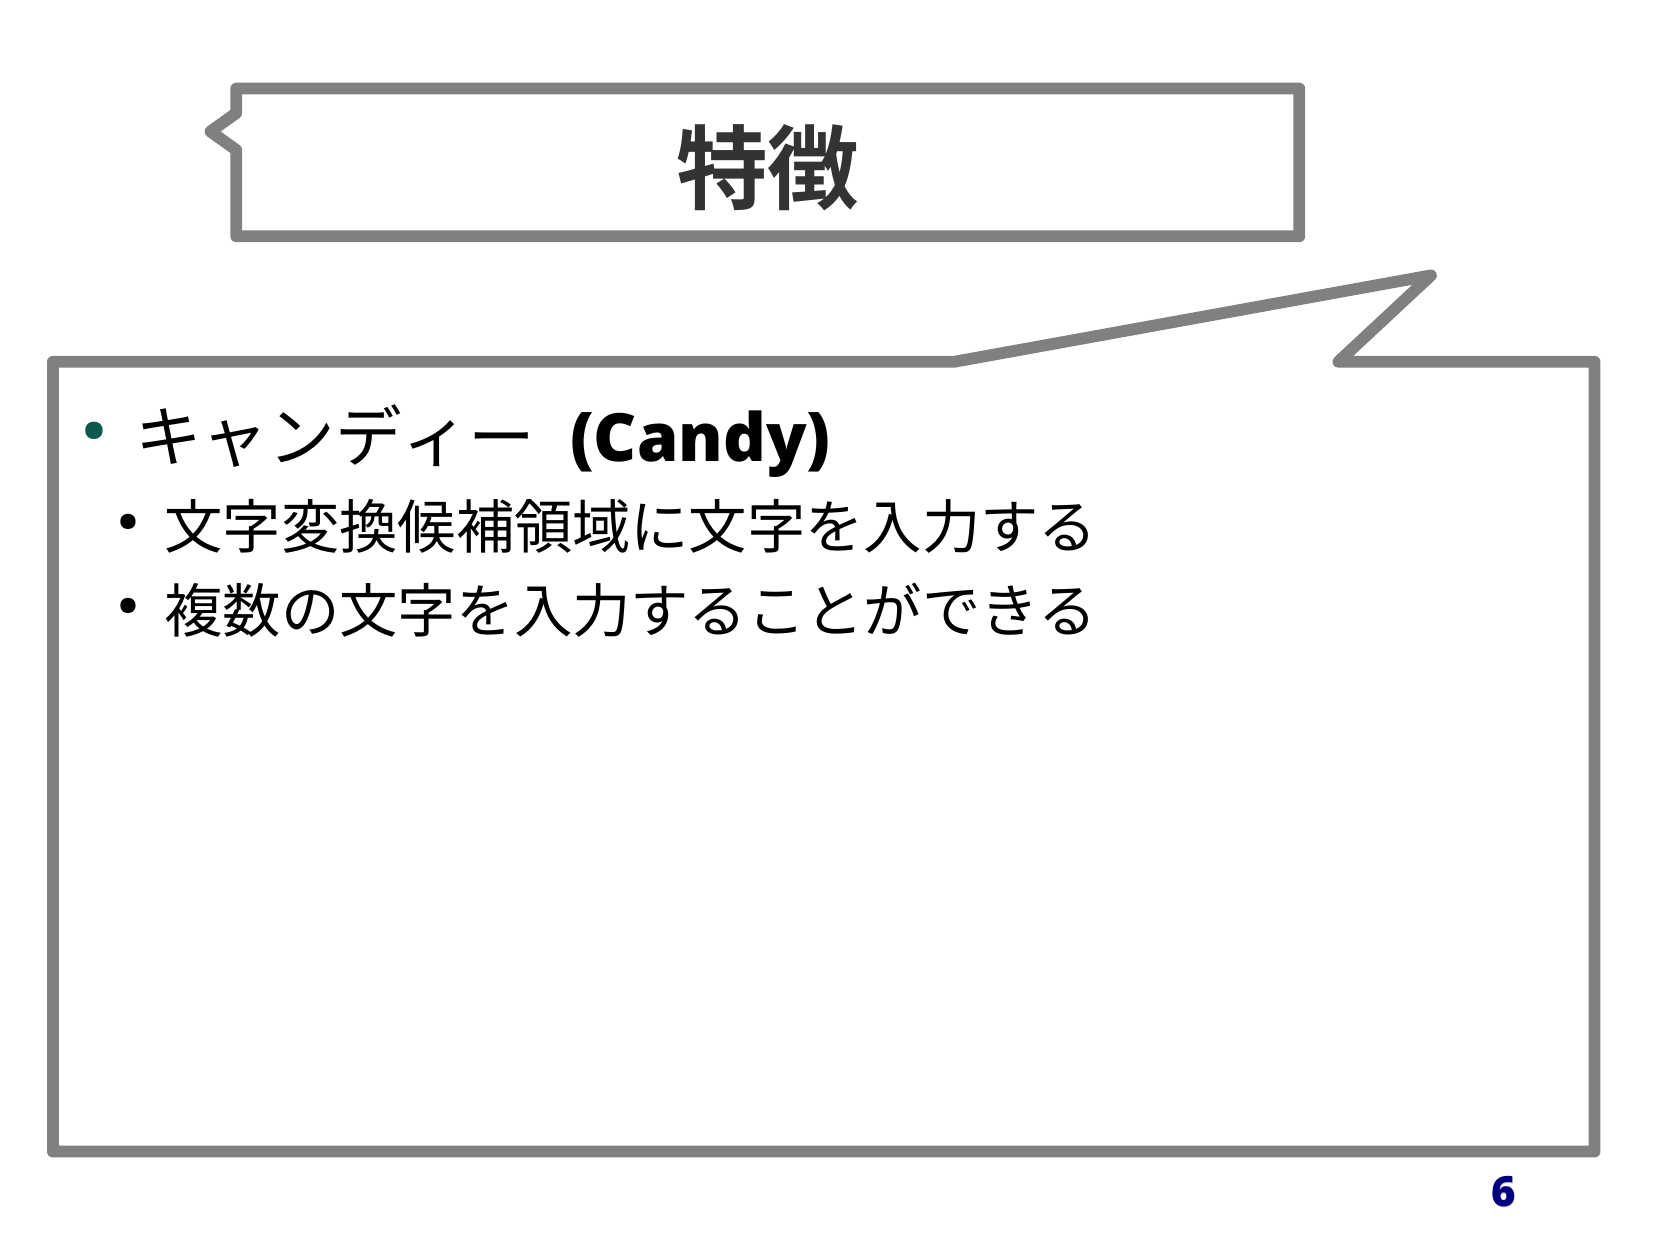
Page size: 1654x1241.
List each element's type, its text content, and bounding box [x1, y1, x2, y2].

title 特徴 [236, 93, 1300, 232]
list キャンディー (Candy) 文字変換候補領域に文字を入力する 複数の文字を入力することができる [64, 383, 1565, 1137]
